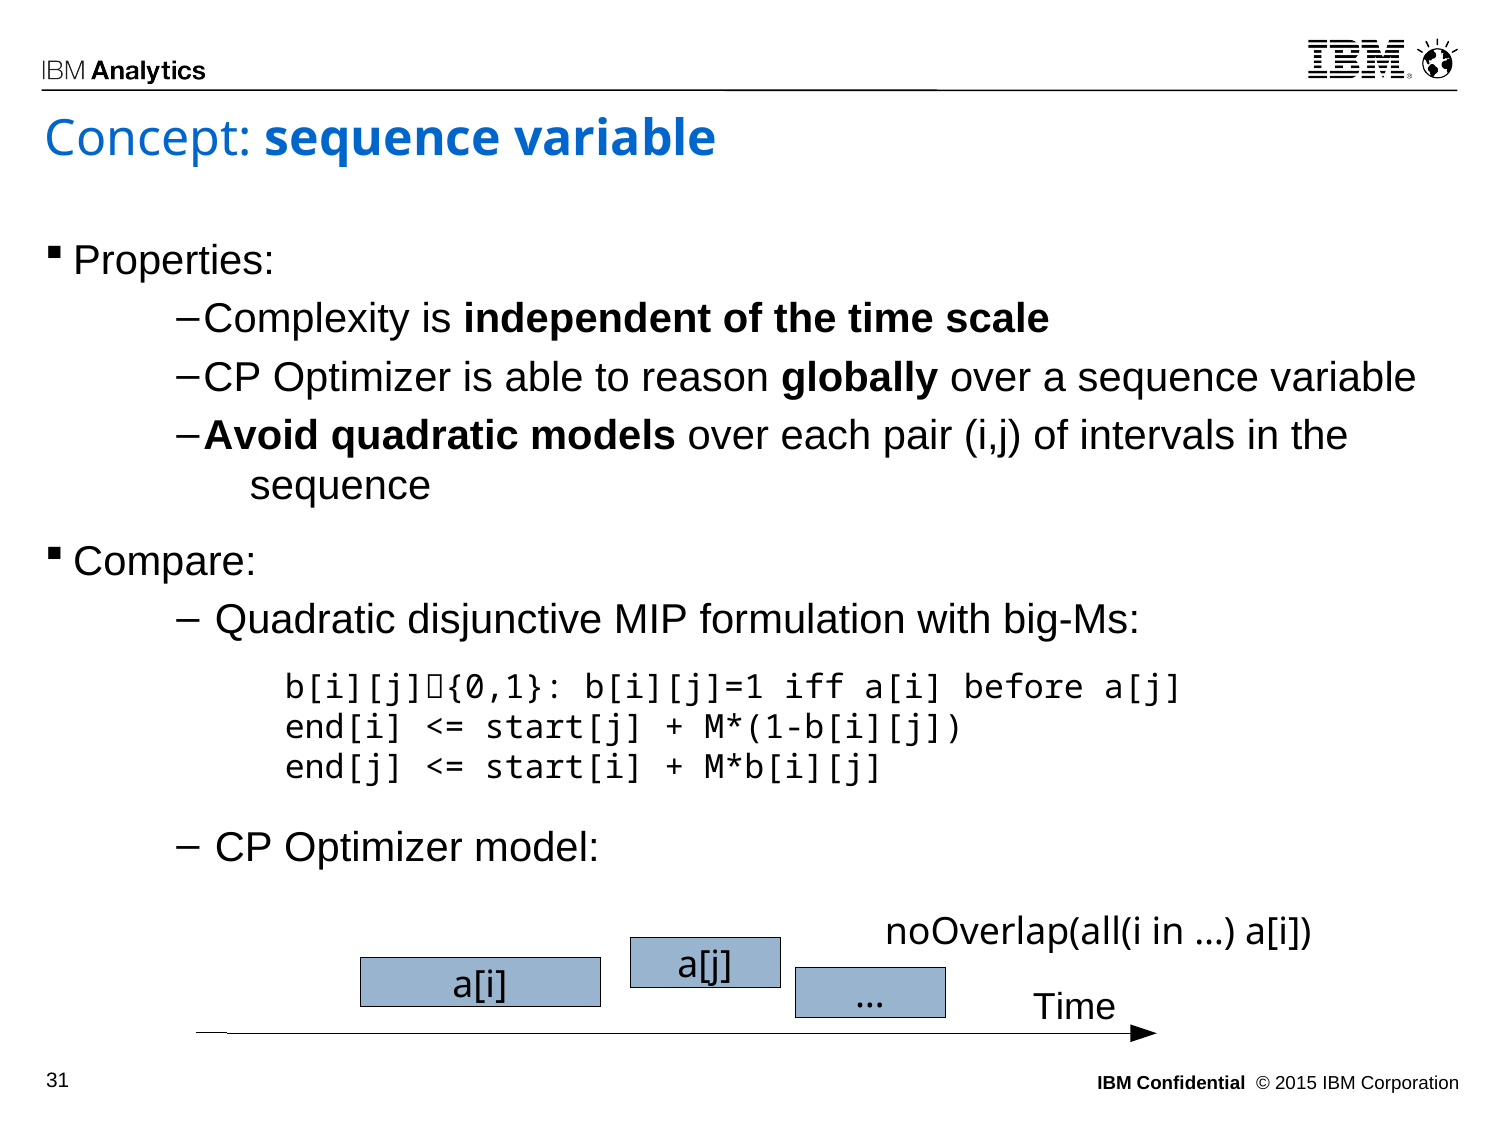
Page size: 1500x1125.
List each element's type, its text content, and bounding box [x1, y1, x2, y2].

text_box … [795, 967, 946, 1018]
text_box Time [1018, 974, 1190, 1125]
list Properties: Complexity is independent of the time scale CP Optimizer is able to reason globally over a sequence variable Avoid quadratic models over each pair (i,j) of intervals in the sequence Compare: Quadratic disjunctive MIP formulation with big-Ms: b[i][j]{0,1}: b[i][j]=1 iff a[i] before a[j] end[i] <= start[j] + M*(1-b[i][j]) end[j] <= start[i] + M*b[i][j] CP Optimizer model: [29, 224, 1471, 1066]
title Concept: sequence variable [29, 97, 1500, 203]
text_box a[j] [630, 937, 781, 988]
text_box a[i] [360, 957, 601, 1007]
text_box noOverlap(all(i in …) a[i]) [870, 899, 1409, 970]
picture [1294, 24, 1469, 91]
picture [24, 42, 224, 99]
